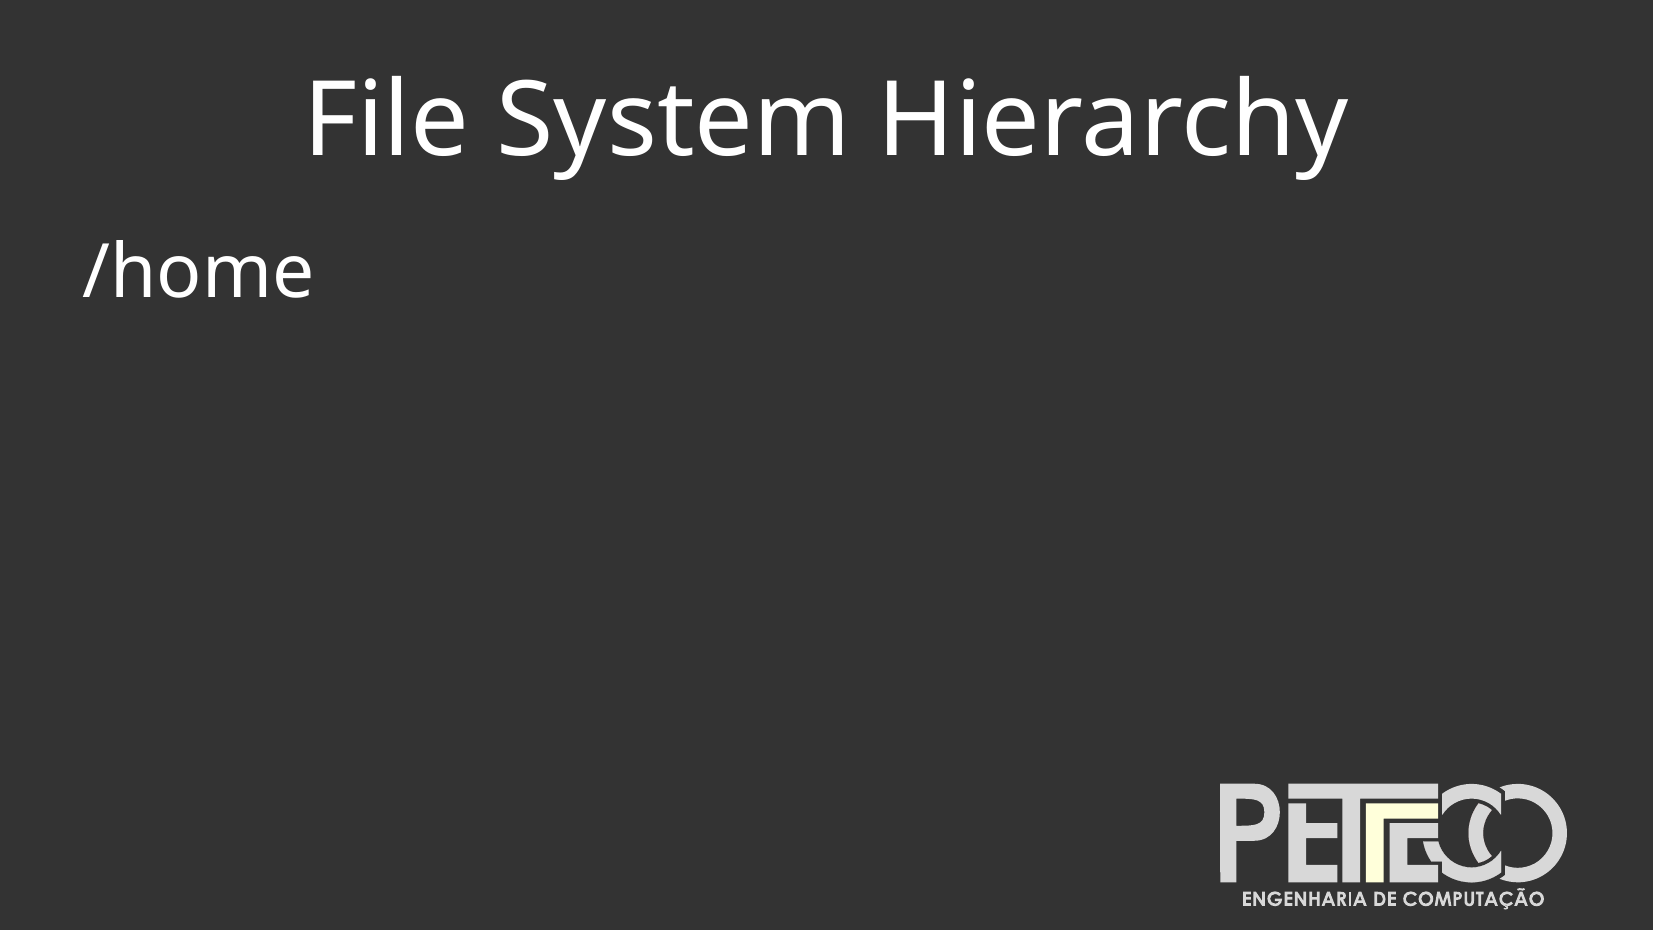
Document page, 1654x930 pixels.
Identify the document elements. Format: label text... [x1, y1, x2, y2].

title File System Hierarchy [82, 37, 1571, 193]
list /home [82, 217, 1571, 757]
